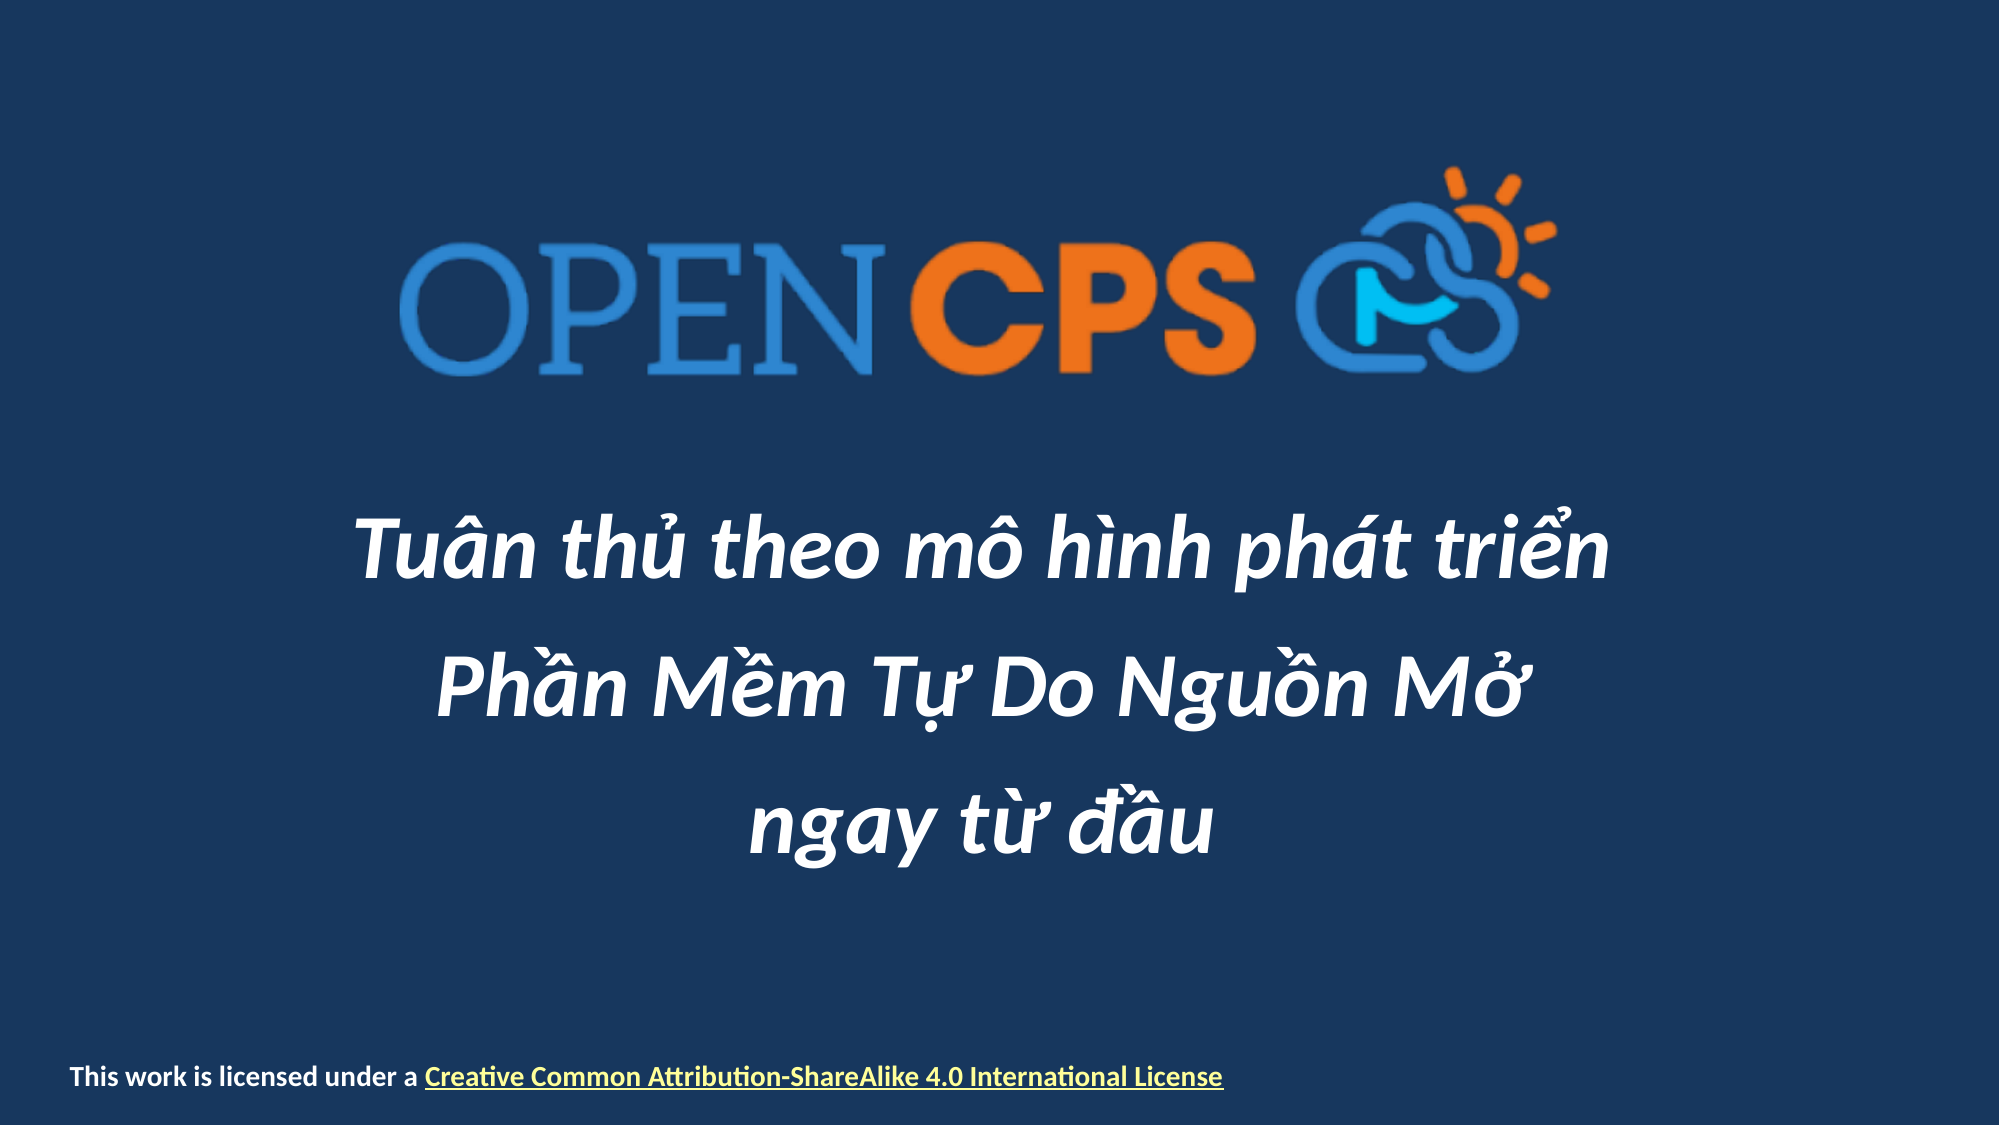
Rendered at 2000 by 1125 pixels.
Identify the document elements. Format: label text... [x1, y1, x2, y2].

picture [378, 149, 1576, 408]
text_box Tuân thủ theo mô hình phát triển Phần Mềm Tự Do Nguồn Mở ngay từ đầu [255, 510, 1711, 1014]
text_box This work is licensed under a Creative Common Attribution-ShareAlike 4.0 International License [54, 1049, 1239, 1100]
